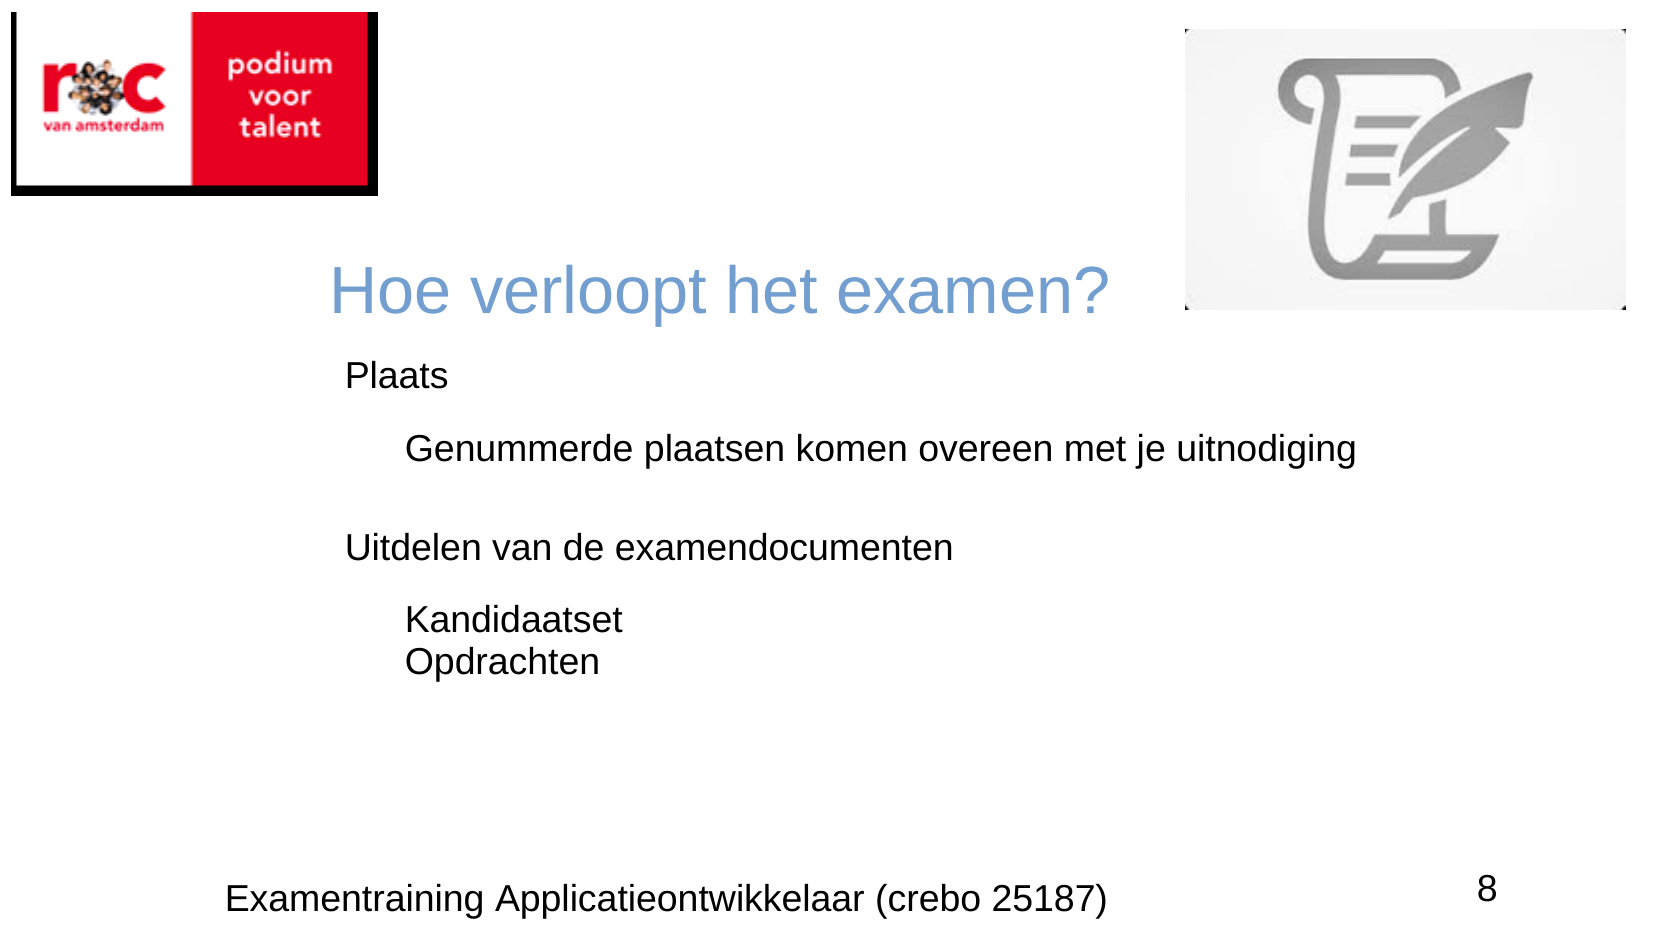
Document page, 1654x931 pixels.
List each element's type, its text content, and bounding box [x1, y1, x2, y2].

text_box Plaats [330, 347, 961, 405]
picture [1185, 29, 1626, 310]
text_box Hoe verloopt het examen? [315, 245, 1321, 435]
text_box Uitdelen van de examendocumenten [330, 518, 1216, 618]
picture [11, 12, 378, 196]
text_box Kandidaatset Opdrachten [390, 591, 1651, 691]
text_box Genummerde plaatsen komen overeen met je uitnodiging [390, 420, 1651, 481]
text_box <number> [1462, 860, 1654, 931]
text_box Examentraining Applicatieontwikkelaar (crebo 25187) [210, 870, 1462, 927]
